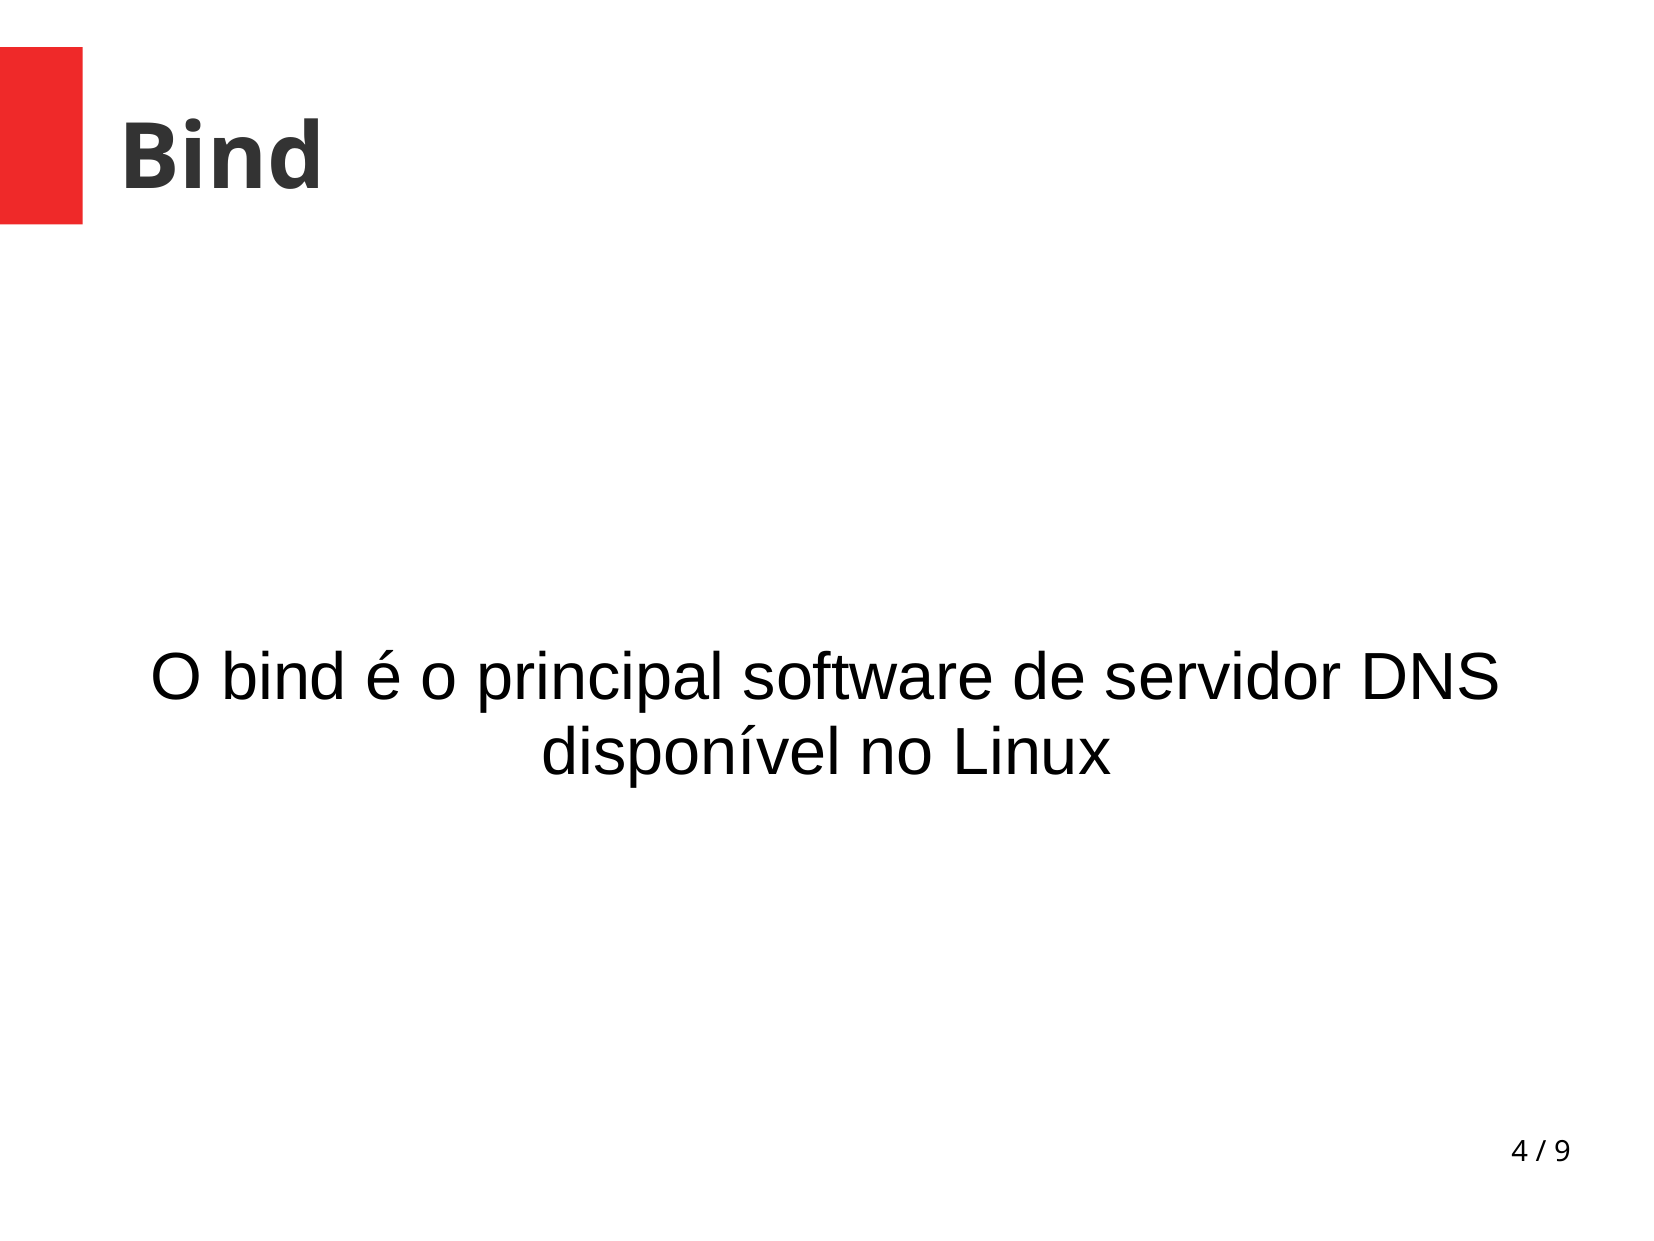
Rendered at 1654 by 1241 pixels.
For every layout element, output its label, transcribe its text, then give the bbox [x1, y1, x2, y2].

subtitle O bind é o principal software de servidor DNS disponível no Linux [118, 354, 1536, 1074]
title Bind [118, 49, 1571, 257]
